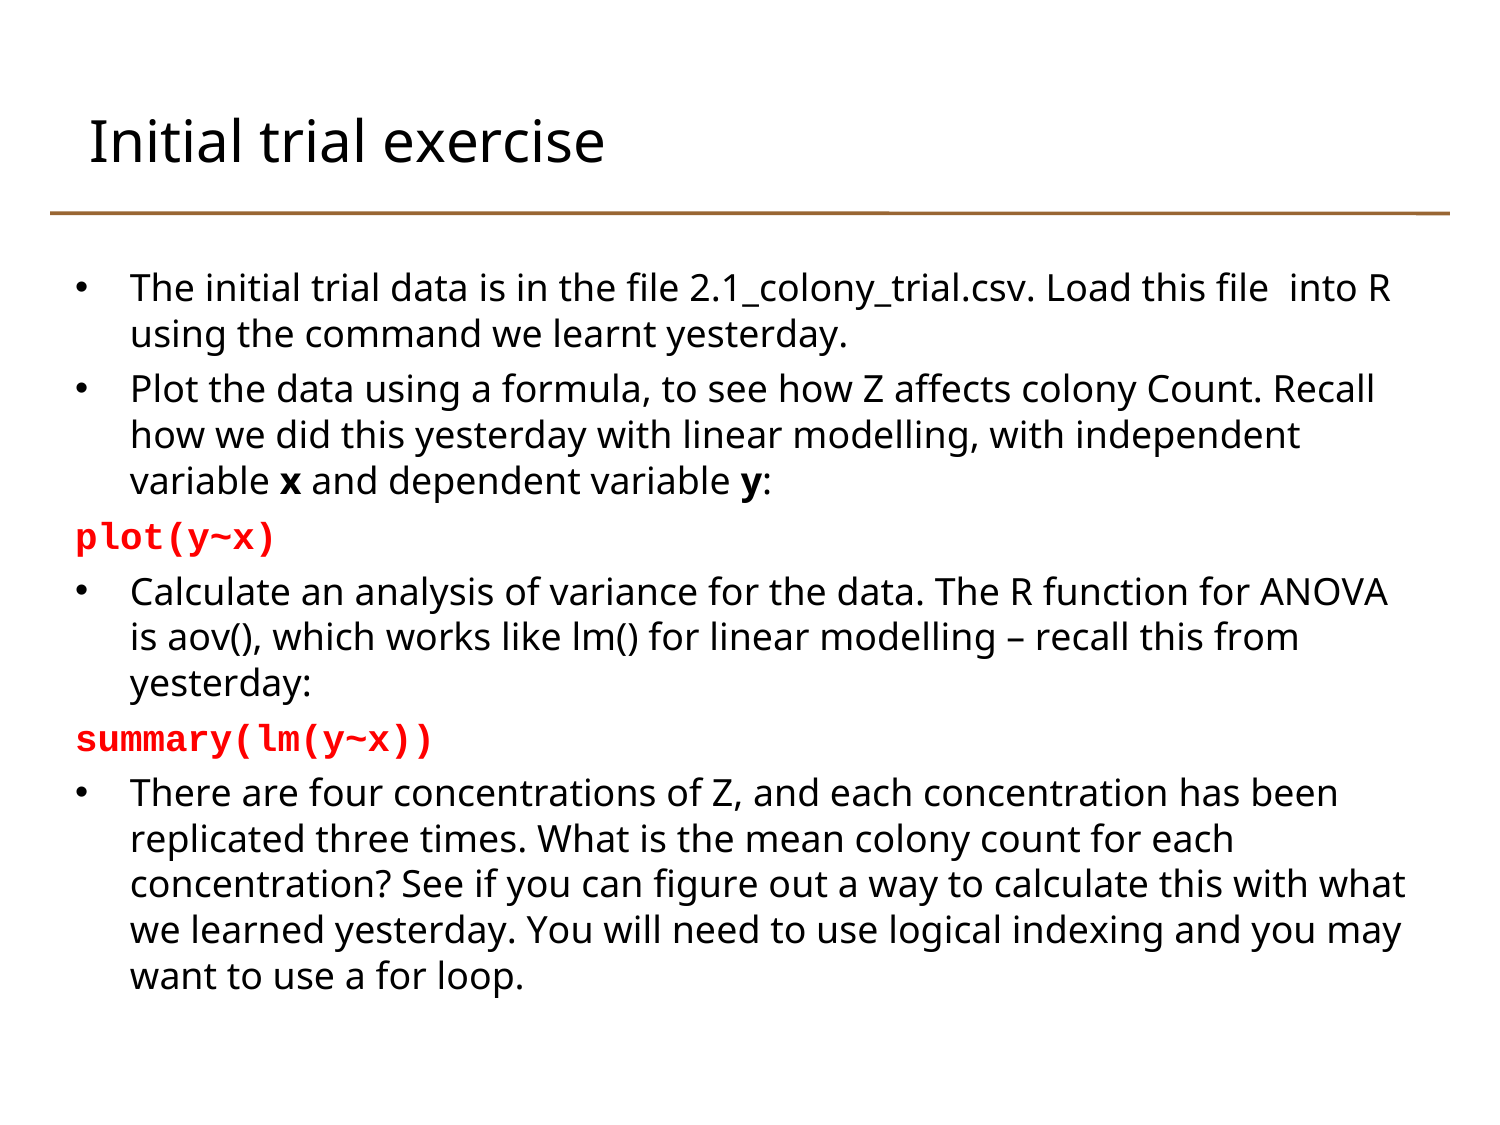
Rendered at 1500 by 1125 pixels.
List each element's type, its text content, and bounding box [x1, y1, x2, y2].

text_box The initial trial data is in the file 2.1_colony_trial.csv. Load this file into R using the command we learnt yesterday. Plot the data using a formula, to see how Z affects colony Count. Recall how we did this yesterday with linear modelling, with independent variable x and dependent variable y: plot(y~x) Calculate an analysis of variance for the data. The R function for ANOVA is aov(), which works like lm() for linear modelling – recall this from yesterday: summary(lm(y~x)) There are four concentrations of Z, and each concentration has been replicated three times. What is the mean colony count for each concentration? See if you can figure out a way to calculate this with what we learned yesterday. You will need to use logical indexing and you may want to use a for loop. [75, 263, 1425, 1006]
text_box Initial trial exercise [75, 44, 1425, 233]
